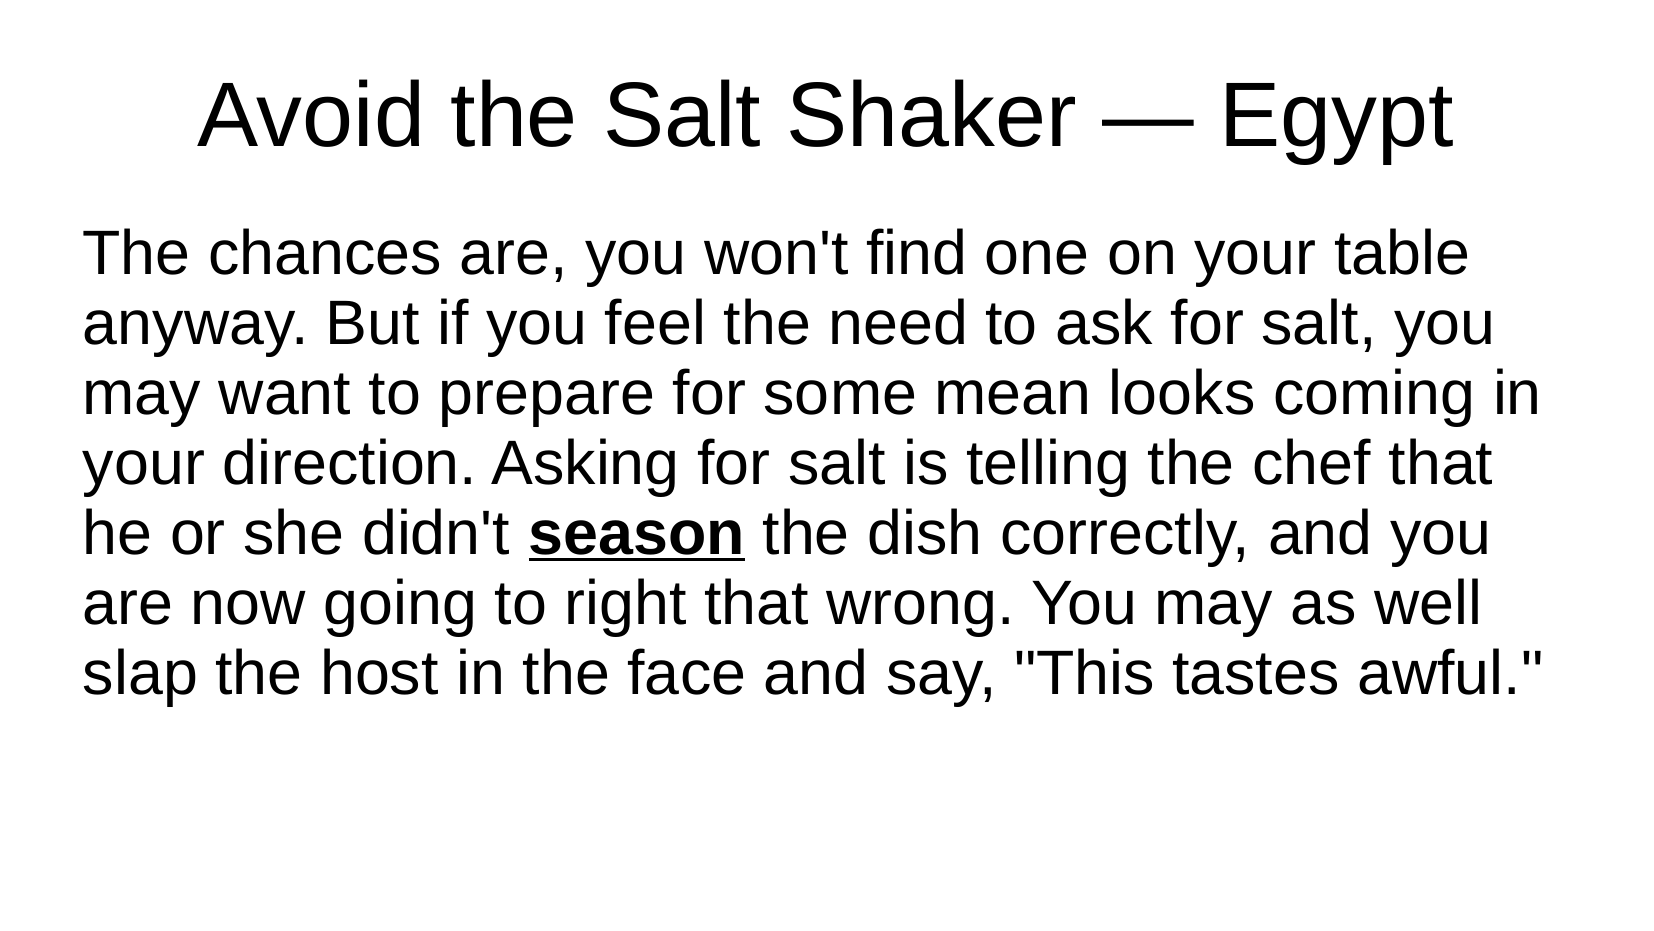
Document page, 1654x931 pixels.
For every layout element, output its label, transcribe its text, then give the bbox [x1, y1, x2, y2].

title Avoid the Salt Shaker — Egypt [82, 37, 1571, 193]
list The chances are, you won't find one on your table anyway. But if you feel the need to ask for salt, you may want to prepare for some mean looks coming in your direction. Asking for salt is telling the chef that he or she didn't season the dish correctly, and you are now going to right that wrong. You may as well slap the host in the face and say, "This tastes awful." [82, 217, 1571, 758]
